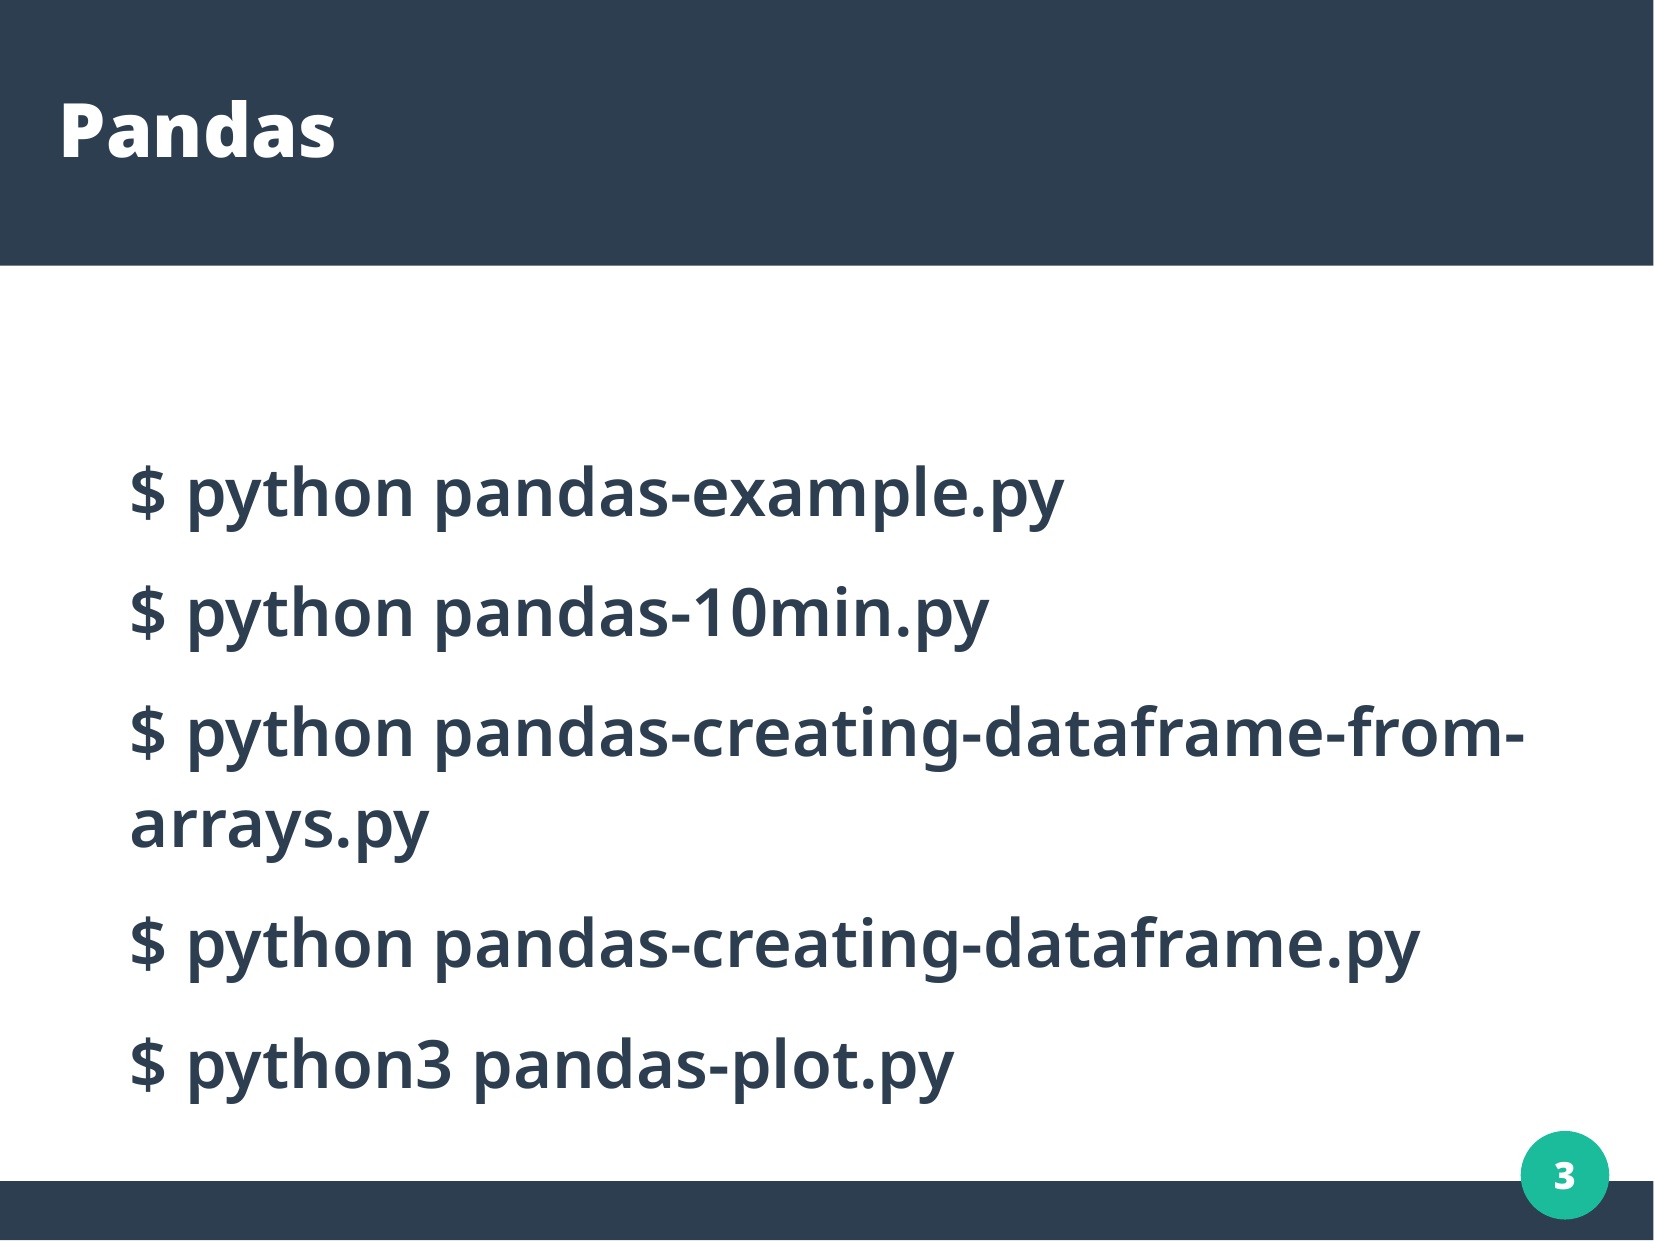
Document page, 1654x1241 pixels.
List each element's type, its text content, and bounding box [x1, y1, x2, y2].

list $ python pandas-example.py $ python pandas-10min.py $ python pandas-creating-dataframe-from-arrays.py $ python pandas-creating-dataframe.py $ python3 pandas-plot.py [59, 324, 1595, 1152]
title Pandas [59, 49, 1595, 207]
